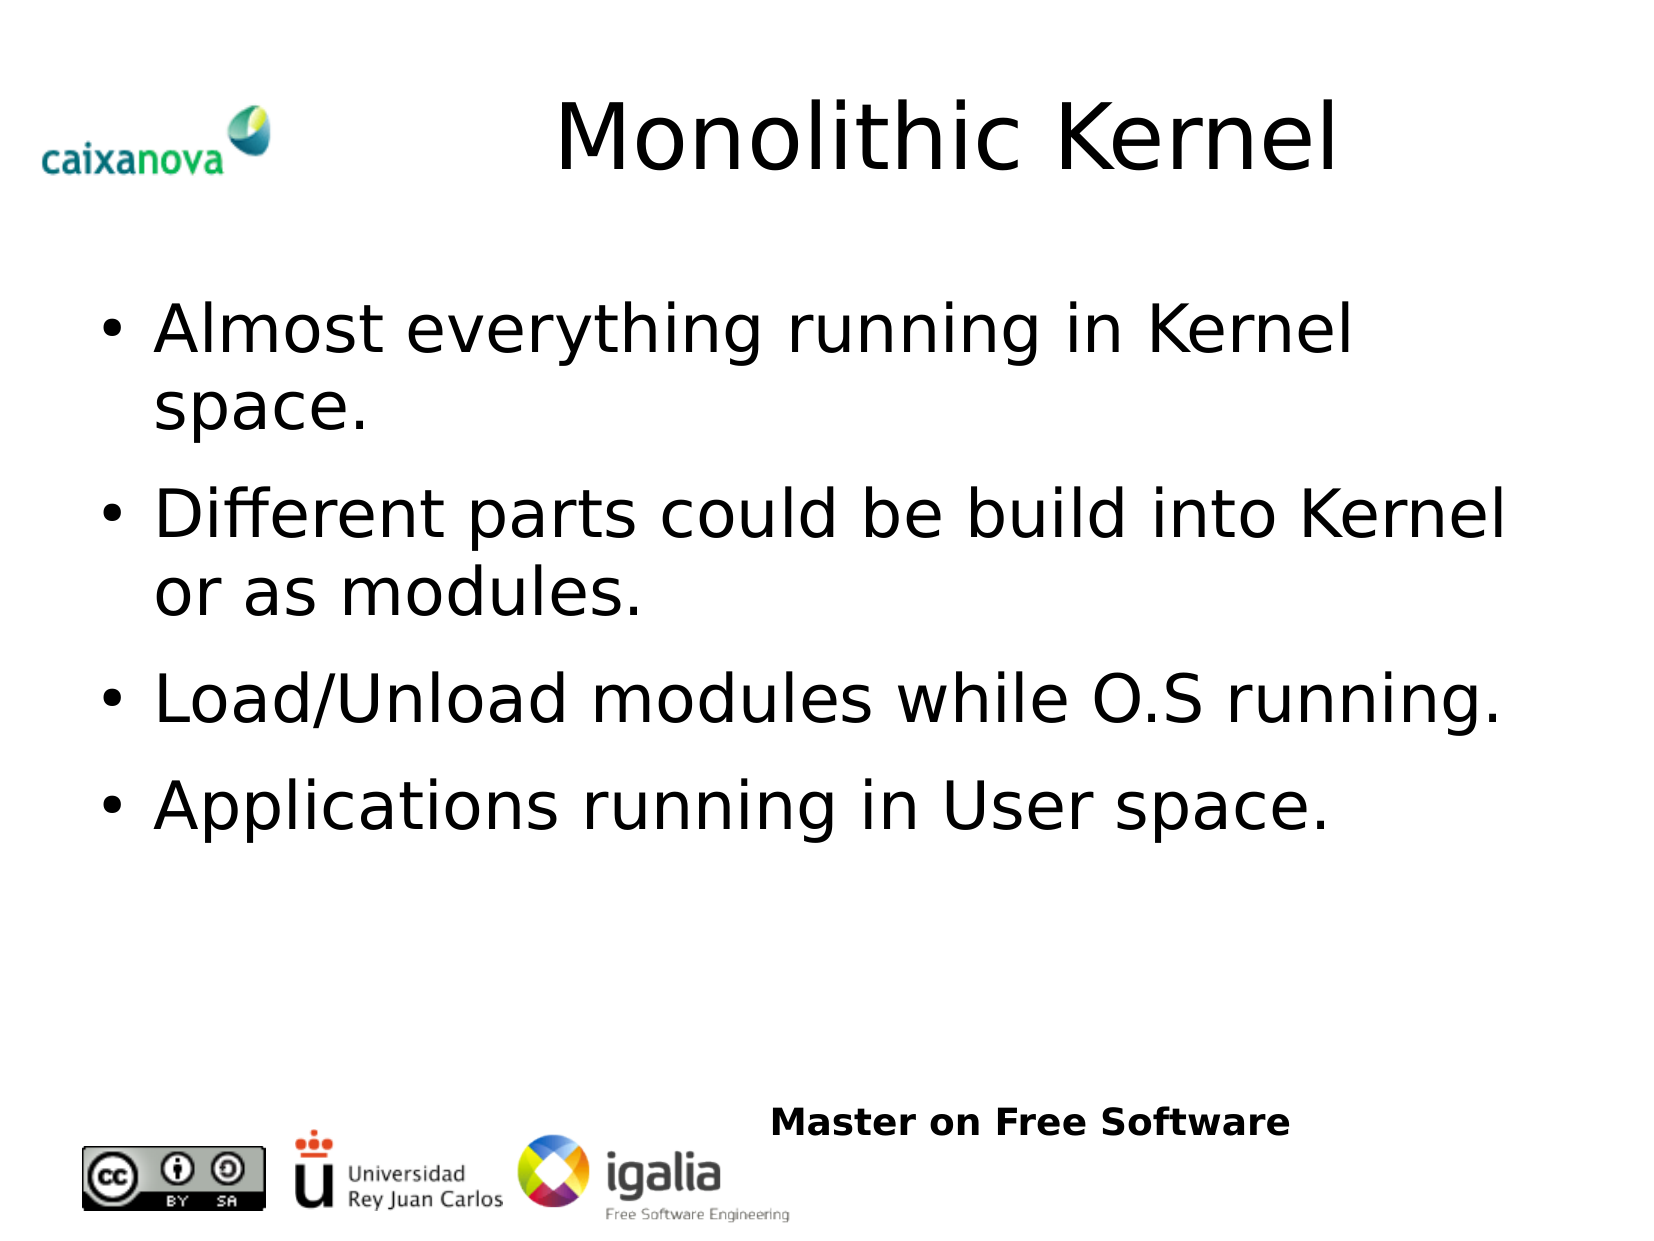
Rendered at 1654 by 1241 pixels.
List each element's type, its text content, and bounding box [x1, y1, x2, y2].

picture [29, 73, 284, 207]
list Almost everything running in Kernel space. Different parts could be build into Kernel or as modules. Load/Unload modules while O.S running. Applications running in User space. [82, 290, 1571, 1093]
picture [82, 1146, 266, 1211]
picture [295, 1121, 811, 1235]
title Monolithic Kernel [295, 38, 1601, 237]
